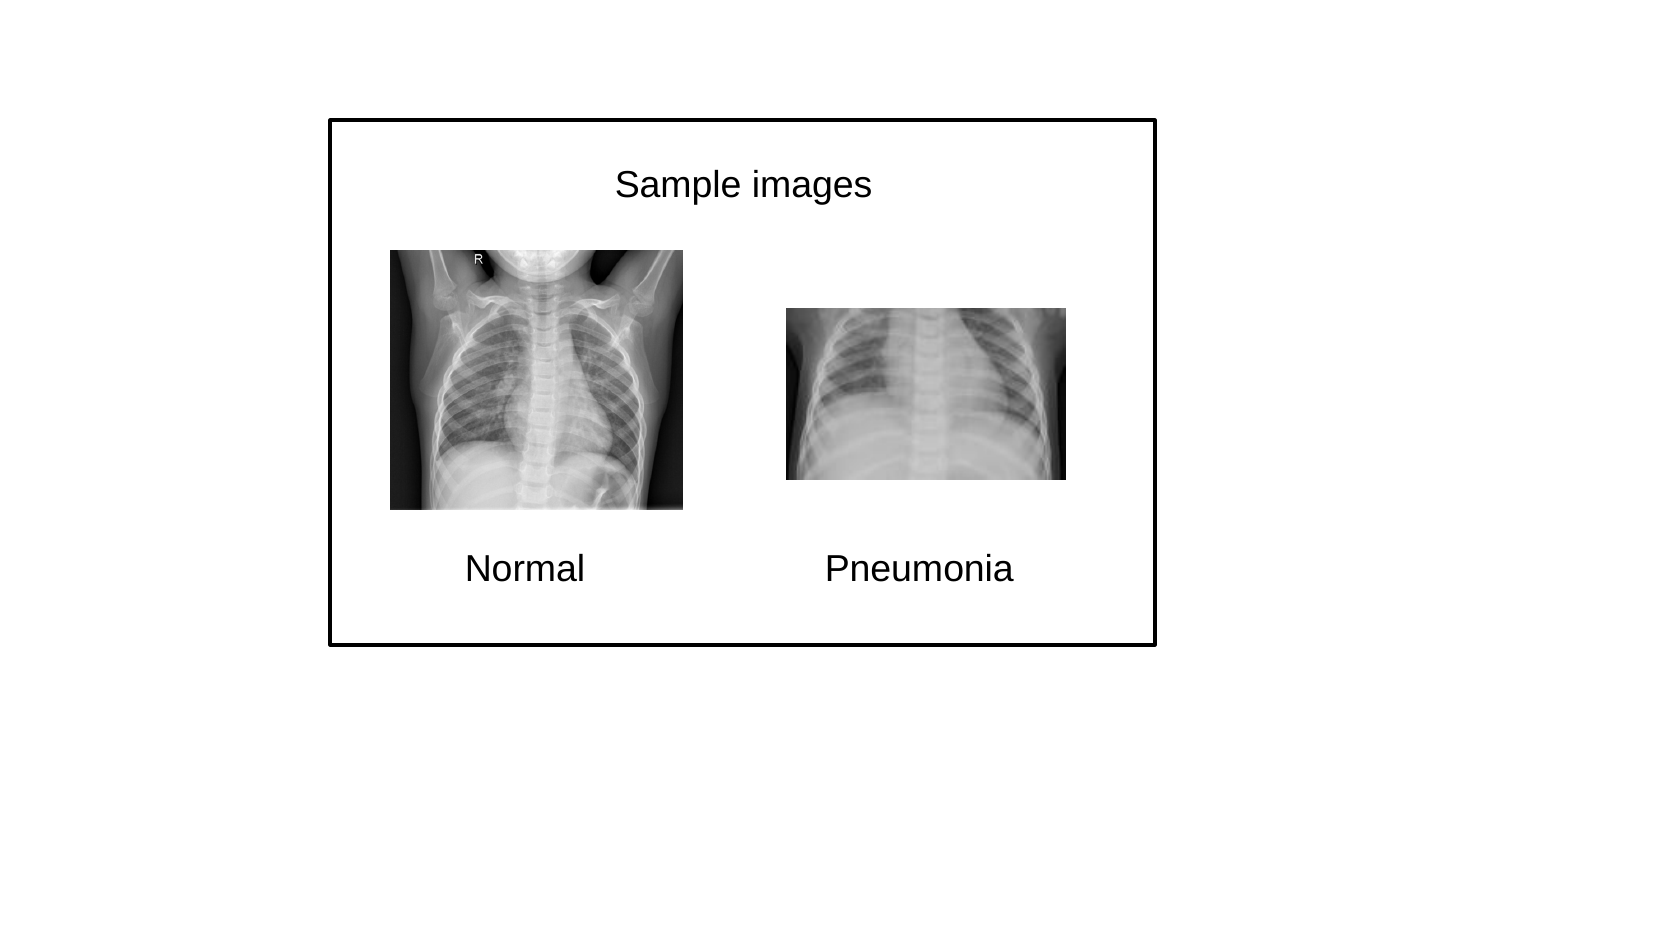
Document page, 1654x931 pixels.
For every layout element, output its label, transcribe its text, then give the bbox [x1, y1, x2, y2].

picture [390, 250, 683, 511]
text_box Sample images [600, 156, 901, 241]
picture [786, 308, 1066, 481]
text_box Pneumonia [810, 540, 1066, 639]
text_box Normal [450, 540, 646, 639]
